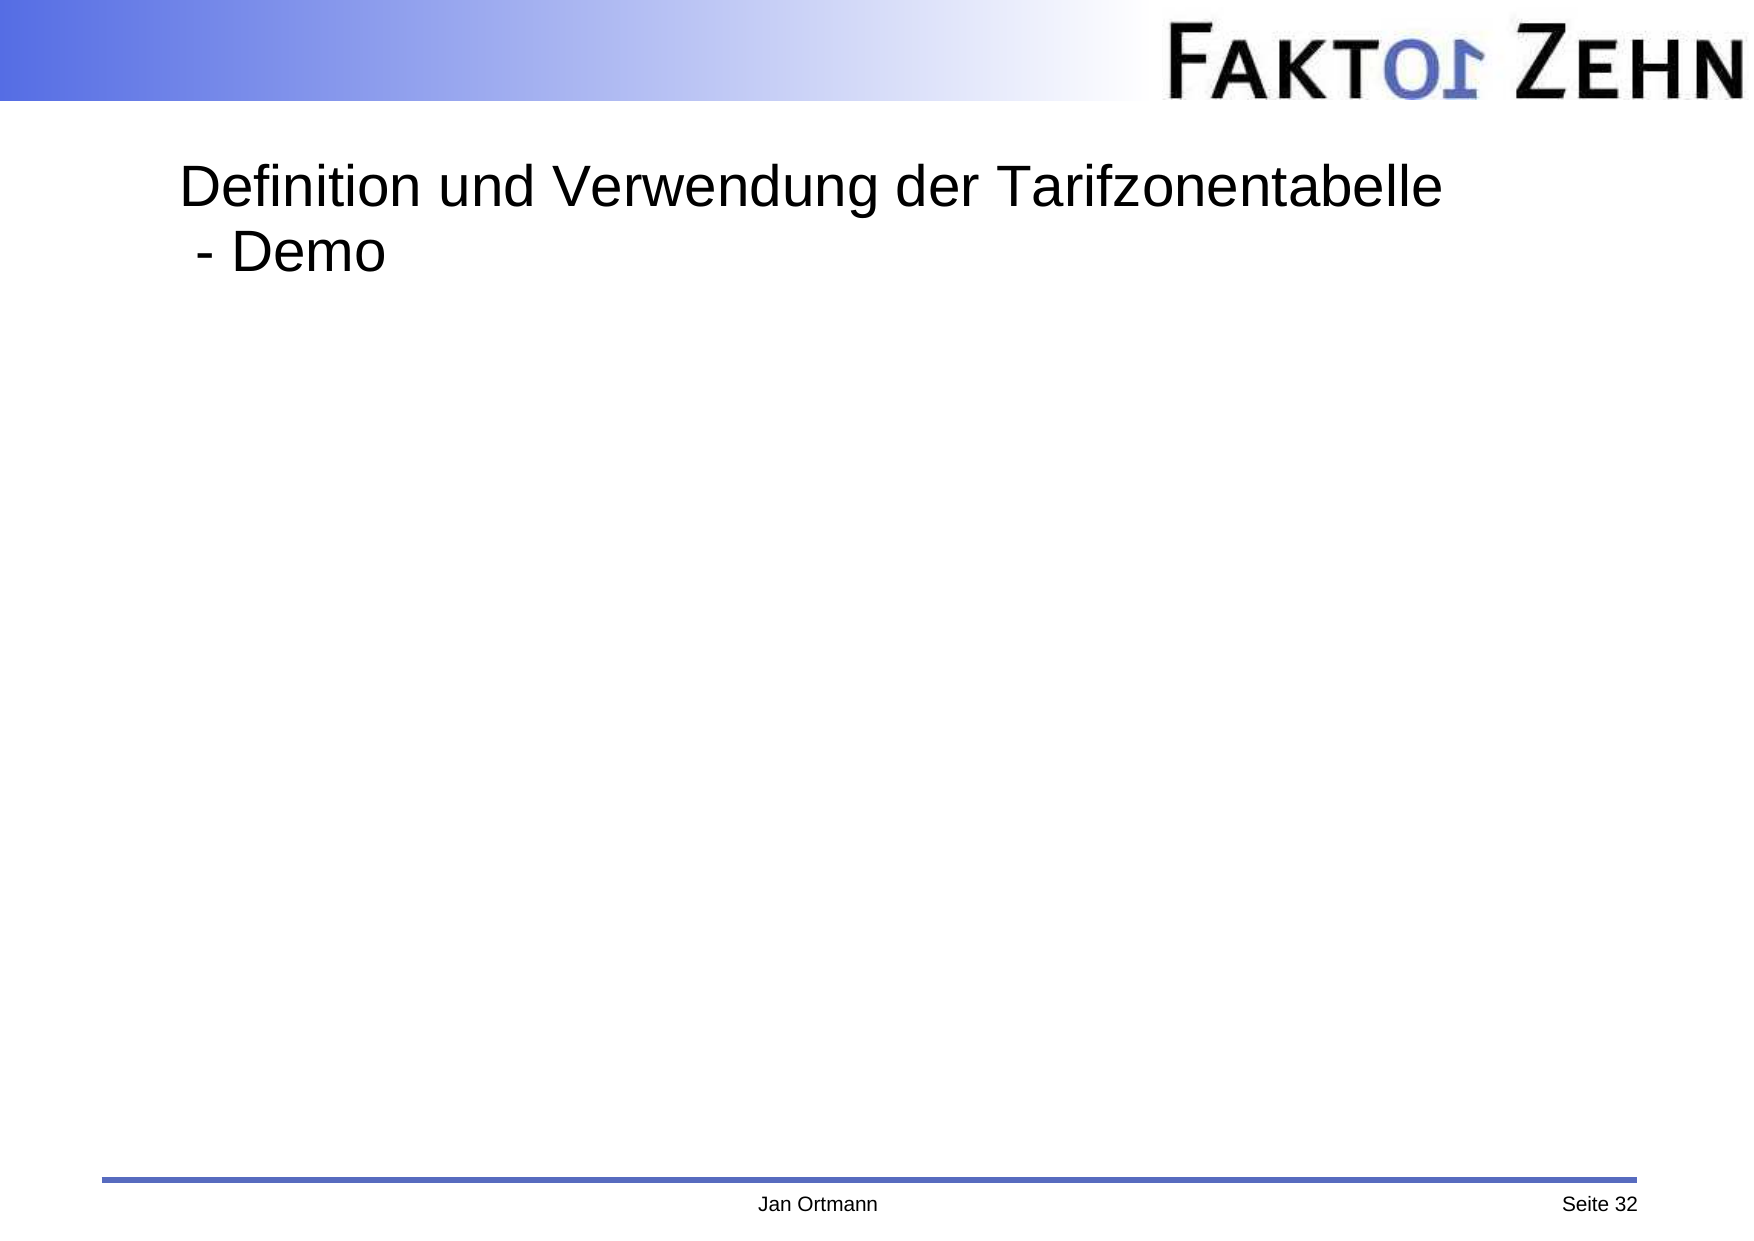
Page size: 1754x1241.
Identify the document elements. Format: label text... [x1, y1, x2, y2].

picture [1162, 7, 1752, 100]
title Definition und Verwendung der Tarifzonentabelle - Demo [179, 142, 1576, 296]
